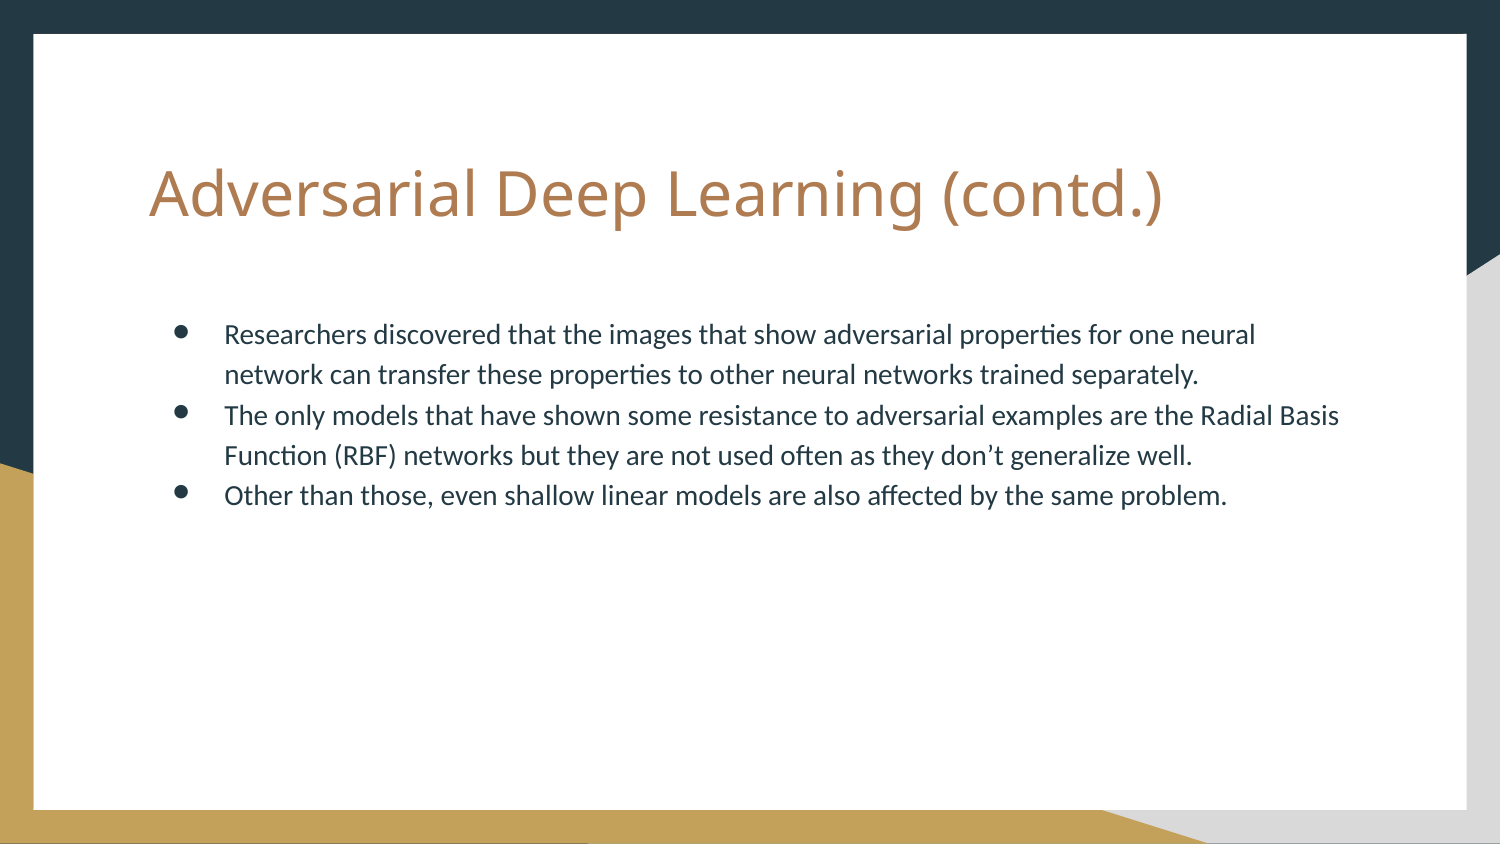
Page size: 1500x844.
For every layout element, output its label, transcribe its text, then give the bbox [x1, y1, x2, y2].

list Researchers discovered that the images that show adversarial properties for one neural network can transfer these properties to other neural networks trained separately. The only models that have shown some resistance to adversarial examples are the Radial Basis Function (RBF) networks but they are not used often as they don’t generalize well. Other than those, even shallow linear models are also affected by the same problem. [134, 295, 1366, 697]
title Adversarial Deep Learning (contd.) [134, 138, 1366, 295]
